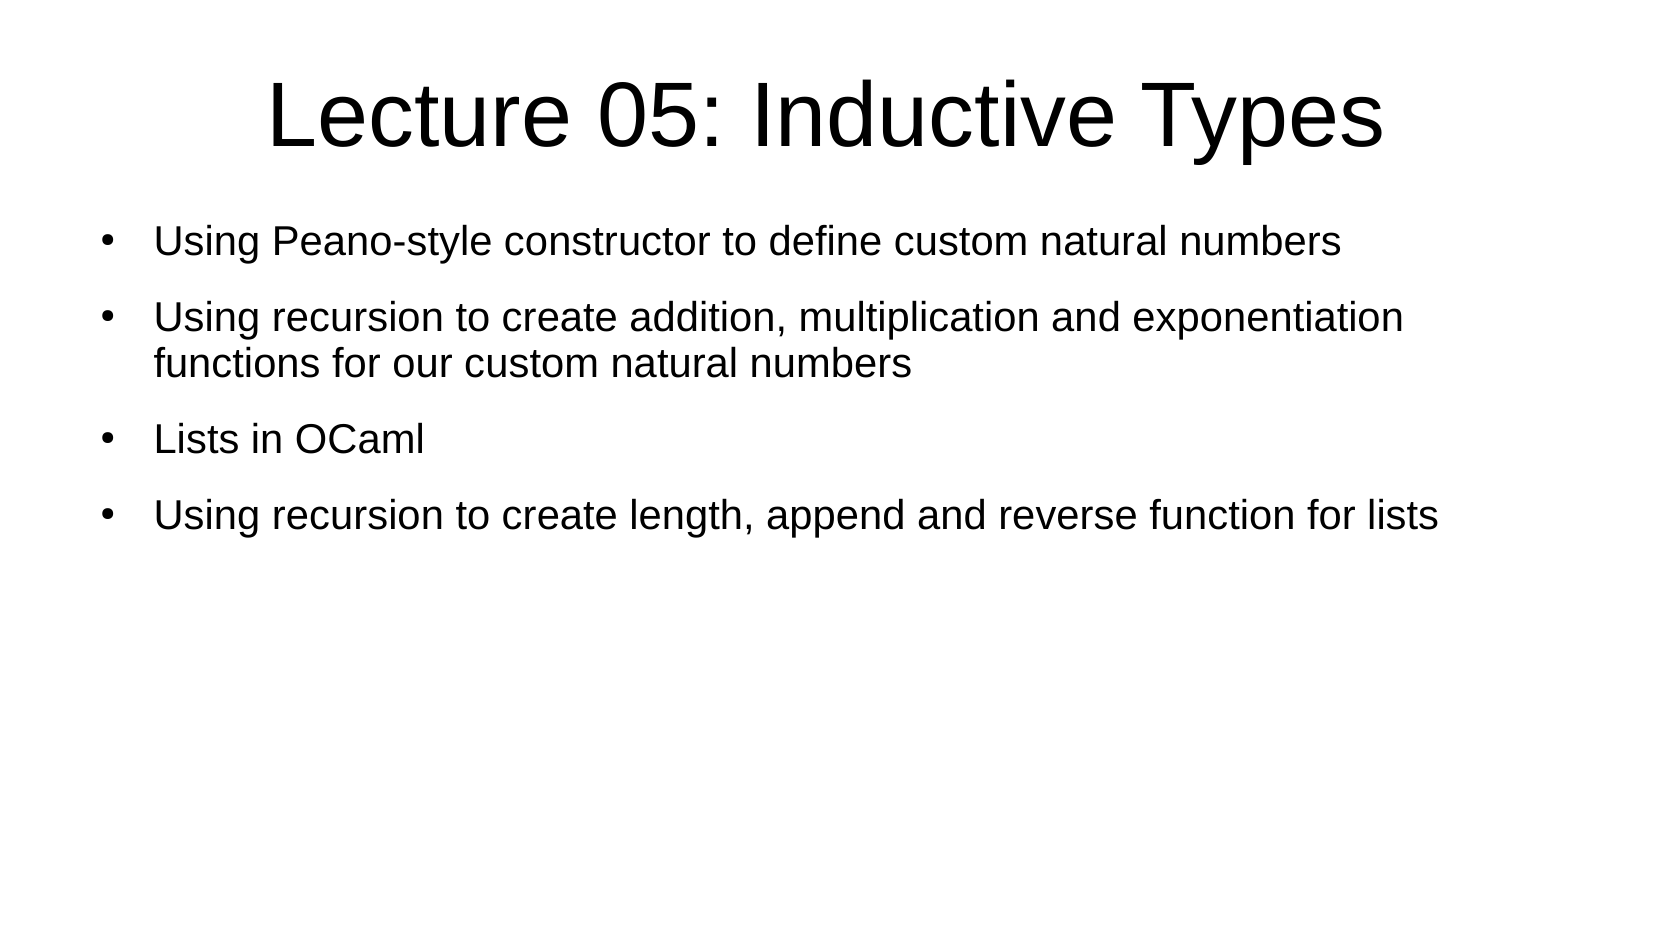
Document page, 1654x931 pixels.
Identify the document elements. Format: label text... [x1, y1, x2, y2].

title Lecture 05: Inductive Types [82, 37, 1571, 193]
list Using Peano-style constructor to define custom natural numbers Using recursion to create addition, multiplication and exponentiation functions for our custom natural numbers Lists in OCaml Using recursion to create length, append and reverse function for lists [82, 217, 1571, 758]
